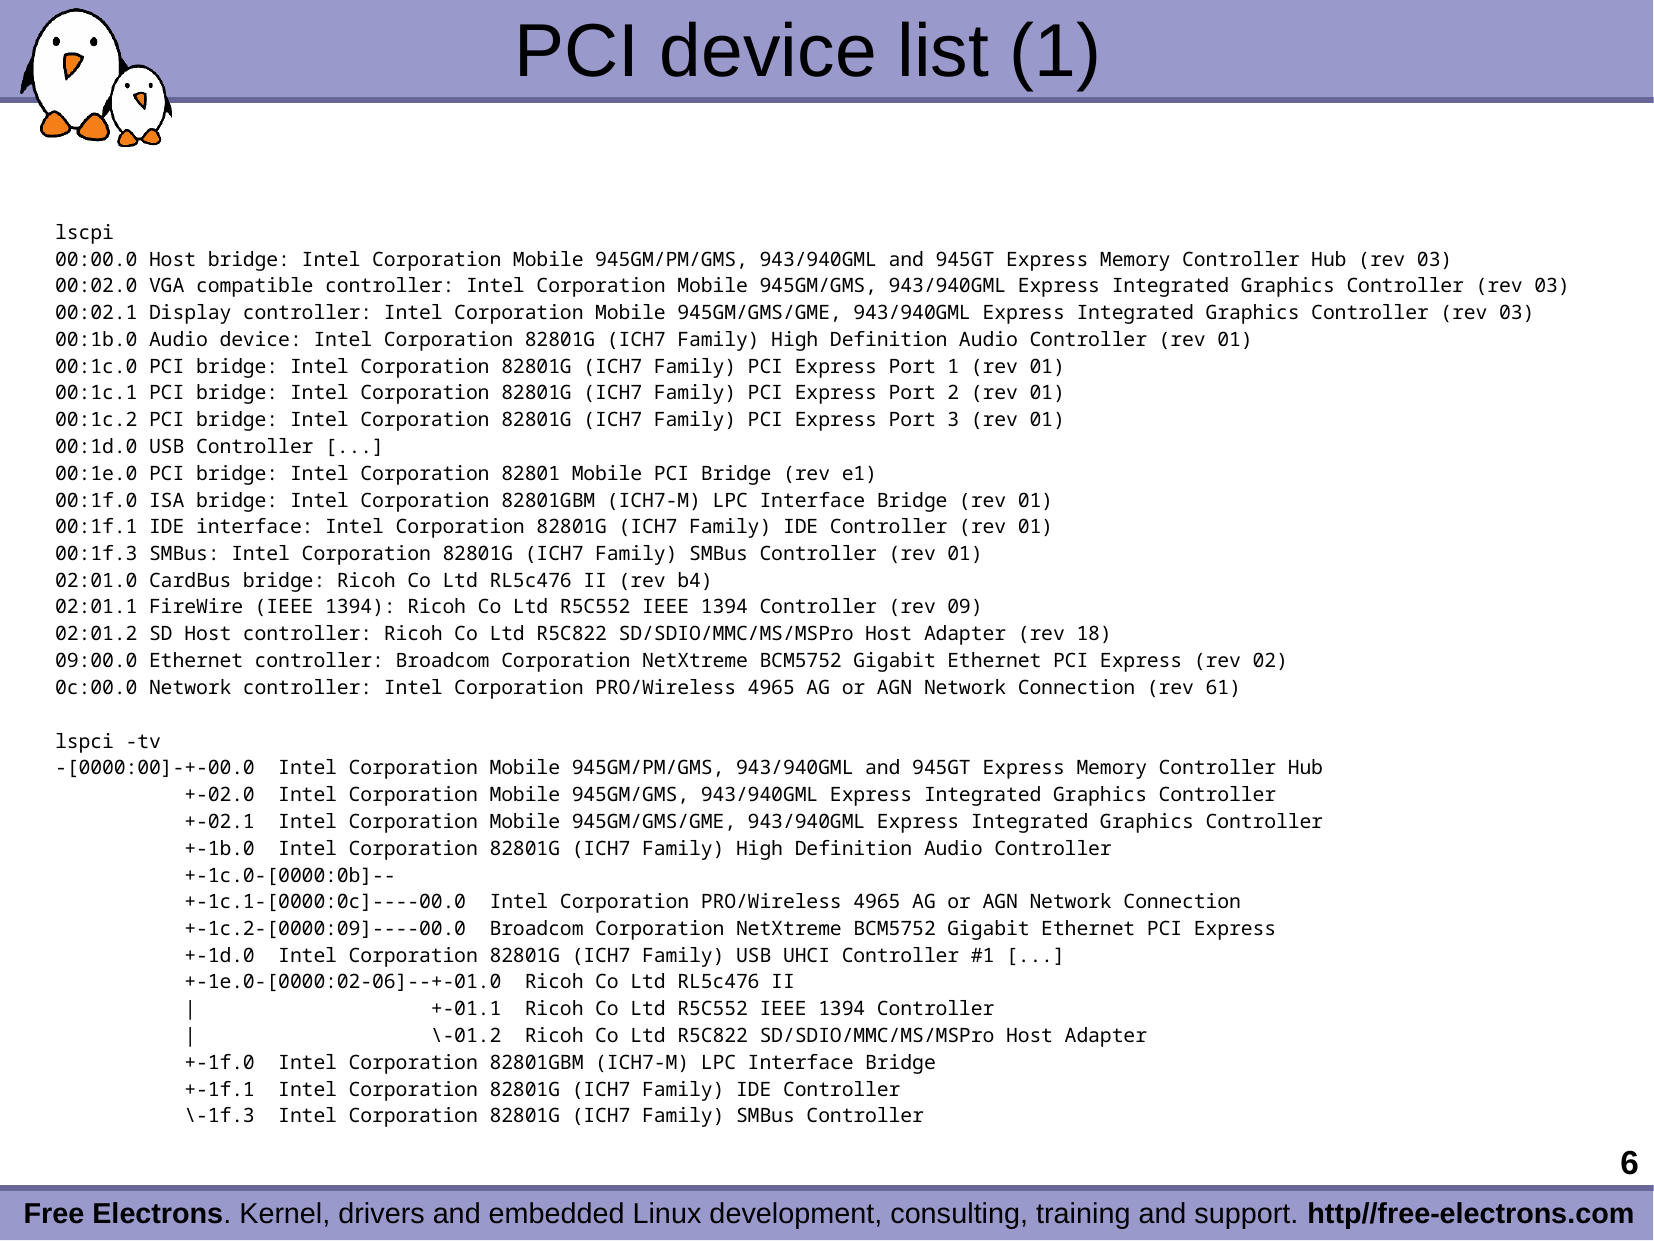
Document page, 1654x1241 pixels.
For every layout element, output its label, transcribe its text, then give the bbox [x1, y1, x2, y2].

picture [20, 8, 172, 147]
list lscpi 00:00.0 Host bridge: Intel Corporation Mobile 945GM/PM/GMS, 943/940GML and 945GT Express Memory Controller Hub (rev 03) 00:02.0 VGA compatible controller: Intel Corporation Mobile 945GM/GMS, 943/940GML Express Integrated Graphics Controller (rev 03) 00:02.1 Display controller: Intel Corporation Mobile 945GM/GMS/GME, 943/940GML Express Integrated Graphics Controller (rev 03) 00:1b.0 Audio device: Intel Corporation 82801G (ICH7 Family) High Definition Audio Controller (rev 01) 00:1c.0 PCI bridge: Intel Corporation 82801G (ICH7 Family) PCI Express Port 1 (rev 01) 00:1c.1 PCI bridge: Intel Corporation 82801G (ICH7 Family) PCI Express Port 2 (rev 01) 00:1c.2 PCI bridge: Intel Corporation 82801G (ICH7 Family) PCI Express Port 3 (rev 01) 00:1d.0 USB Controller [...] 00:1e.0 PCI bridge: Intel Corporation 82801 Mobile PCI Bridge (rev e1) 00:1f.0 ISA bridge: Intel Corporation 82801GBM (ICH7-M) LPC Interface Bridge (rev 01) 00:1f.1 IDE interface: Intel Corporation 82801G (ICH7 Family) IDE Controller (rev 01) 00:1f.3 SMBus: Intel Corporation 82801G (ICH7 Family) SMBus Controller (rev 01) 02:01.0 CardBus bridge: Ricoh Co Ltd RL5c476 II (rev b4) 02:01.1 FireWire (IEEE 1394): Ricoh Co Ltd R5C552 IEEE 1394 Controller (rev 09) 02:01.2 SD Host controller: Ricoh Co Ltd R5C822 SD/SDIO/MMC/MS/MSPro Host Adapter (rev 18) 09:00.0 Ethernet controller: Broadcom Corporation NetXtreme BCM5752 Gigabit Ethernet PCI Express (rev 02) 0c:00.0 Network controller: Intel Corporation PRO/Wireless 4965 AG or AGN Network Connection (rev 61) lspci -tv -[0000:00]-+-00.0 Intel Corporation Mobile 945GM/PM/GMS, 943/940GML and 945GT Express Memory Controller Hub +-02.0 Intel Corporation Mobile 945GM/GMS, 943/940GML Express Integrated Graphics Controller +-02.1 Intel Corporation Mobile 945GM/GMS/GME, 943/940GML Express Integrated Graphics Controller +-1b.0 Intel Corporation 82801G (ICH7 Family) High Definition Audio Controller +-1c.0-[0000:0b]-- +-1c.1-[0000:0c]----00.0 Intel Corporation PRO/Wireless 4965 AG or AGN Network Connection +-1c.2-[0000:09]----00.0 Broadcom Corporation NetXtreme BCM5752 Gigabit Ethernet PCI Express +-1d.0 Intel Corporation 82801G (ICH7 Family) USB UHCI Controller #1 [...] +-1e.0-[0000:02-06]--+-01.0 Ricoh Co Ltd RL5c476 II | +-01.1 Ricoh Co Ltd R5C552 IEEE 1394 Controller | \-01.2 Ricoh Co Ltd R5C822 SD/SDIO/MMC/MS/MSPro Host Adapter +-1f.0 Intel Corporation 82801GBM (ICH7-M) LPC Interface Bridge +-1f.1 Intel Corporation 82801G (ICH7 Family) IDE Controller \-1f.3 Intel Corporation 82801G (ICH7 Family) SMBus Controller [37, 218, 1613, 1069]
title PCI device list (1) [63, 0, 1554, 101]
